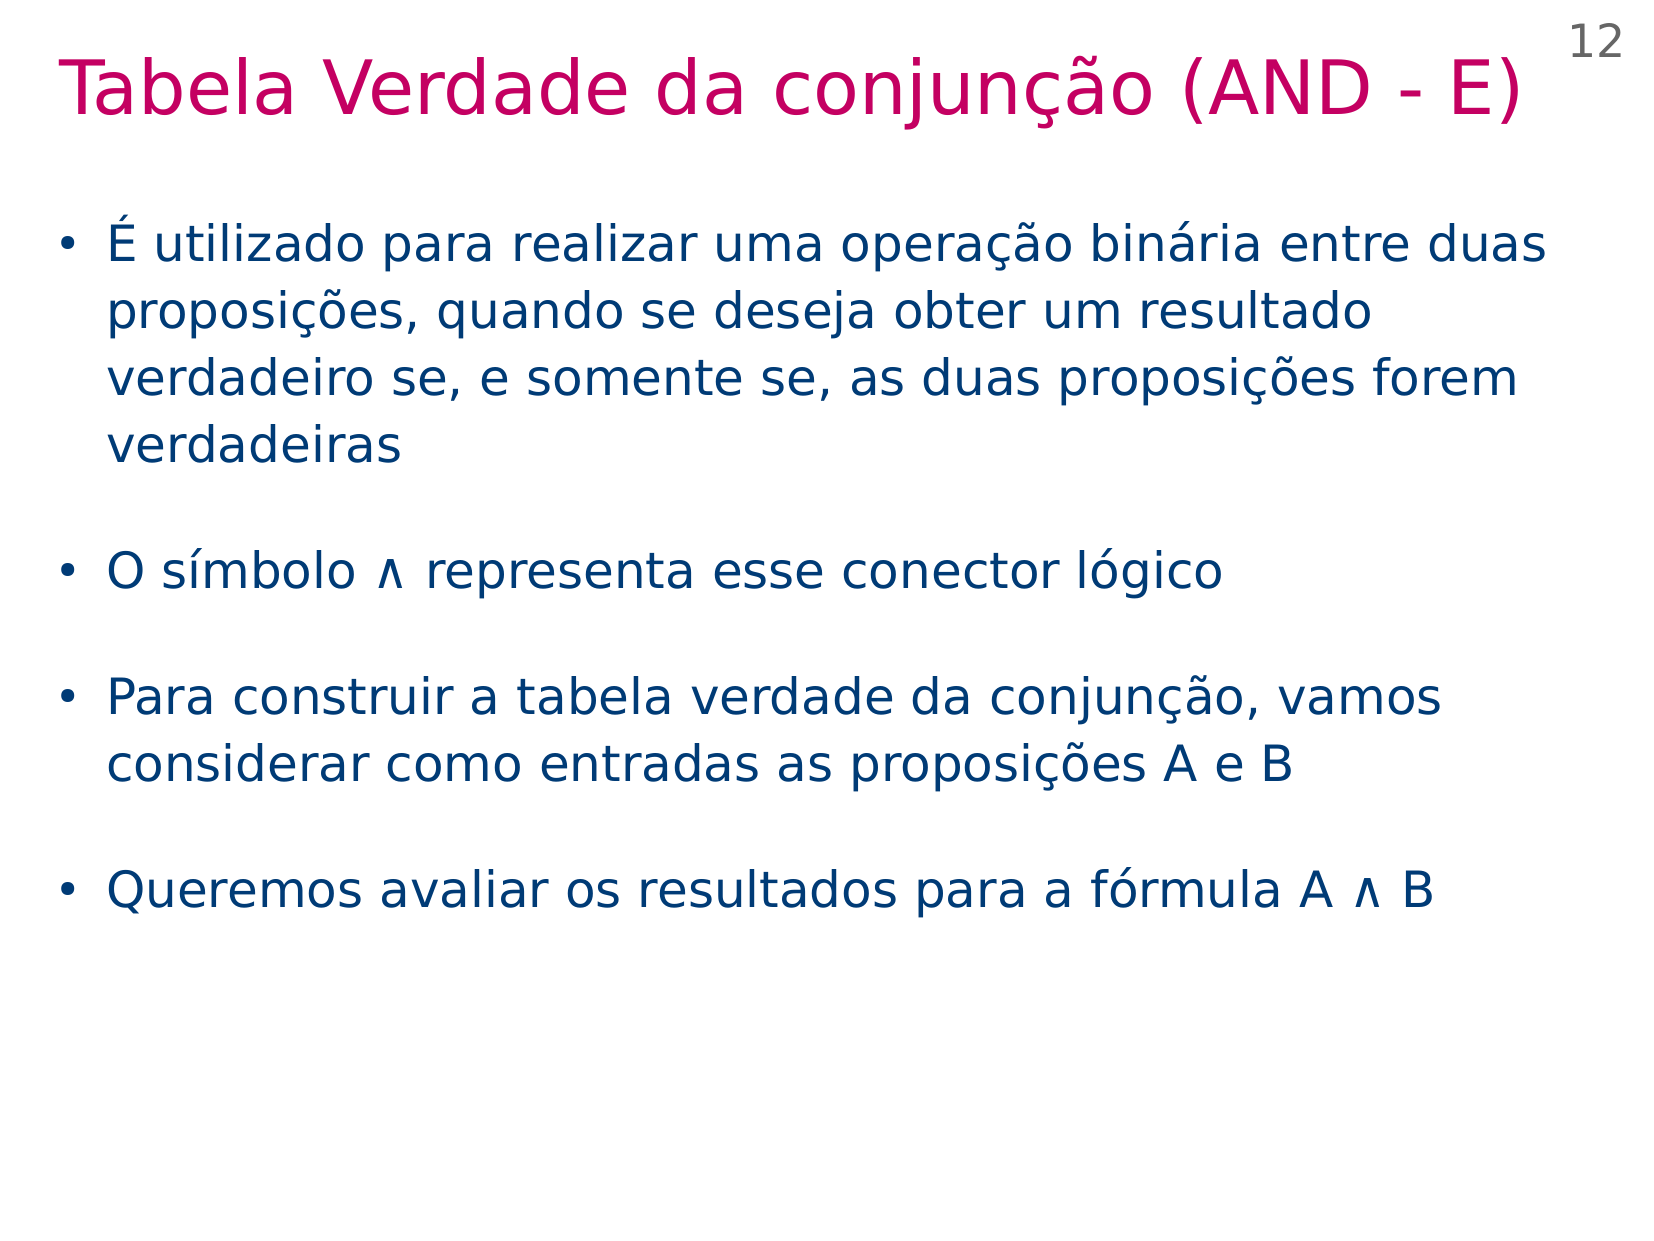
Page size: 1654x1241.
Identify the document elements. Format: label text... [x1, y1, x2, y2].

title Tabela Verdade da conjunção (AND - E) [59, 29, 1595, 148]
list É utilizado para realizar uma operação binária entre duas proposições, quando se deseja obter um resultado verdadeiro se, e somente se, as duas proposições forem verdadeiras O símbolo ∧ representa esse conector lógico Para construir a tabela verdade da conjunção, vamos considerar como entradas as proposições A e B Queremos avaliar os resultados para a fórmula A ∧ B [59, 206, 1625, 1211]
